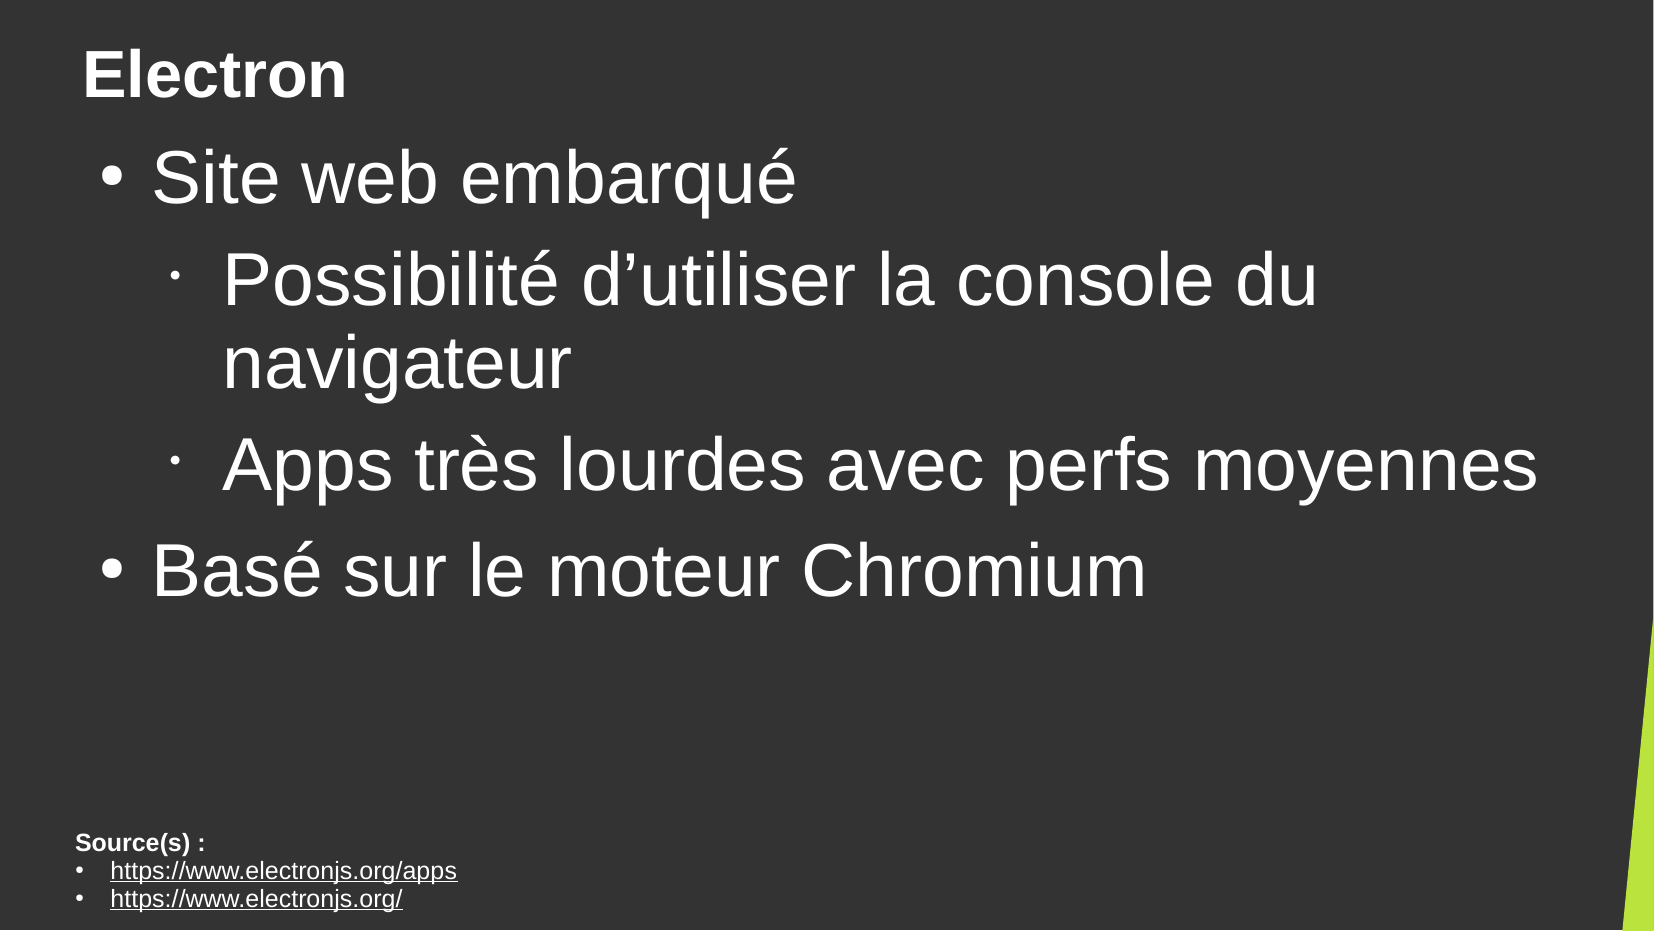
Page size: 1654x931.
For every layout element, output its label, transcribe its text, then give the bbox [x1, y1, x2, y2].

text_box [1622, 609, 1654, 931]
list Site web embarqué Possibilité d’utiliser la console du navigateur Apps très lourdes avec perfs moyennes Basé sur le moteur Chromium [80, 135, 1619, 721]
title Electron [82, 37, 1571, 112]
text_box Source(s) : https://www.electronjs.org/apps https://www.electronjs.org/ [60, 821, 1546, 931]
